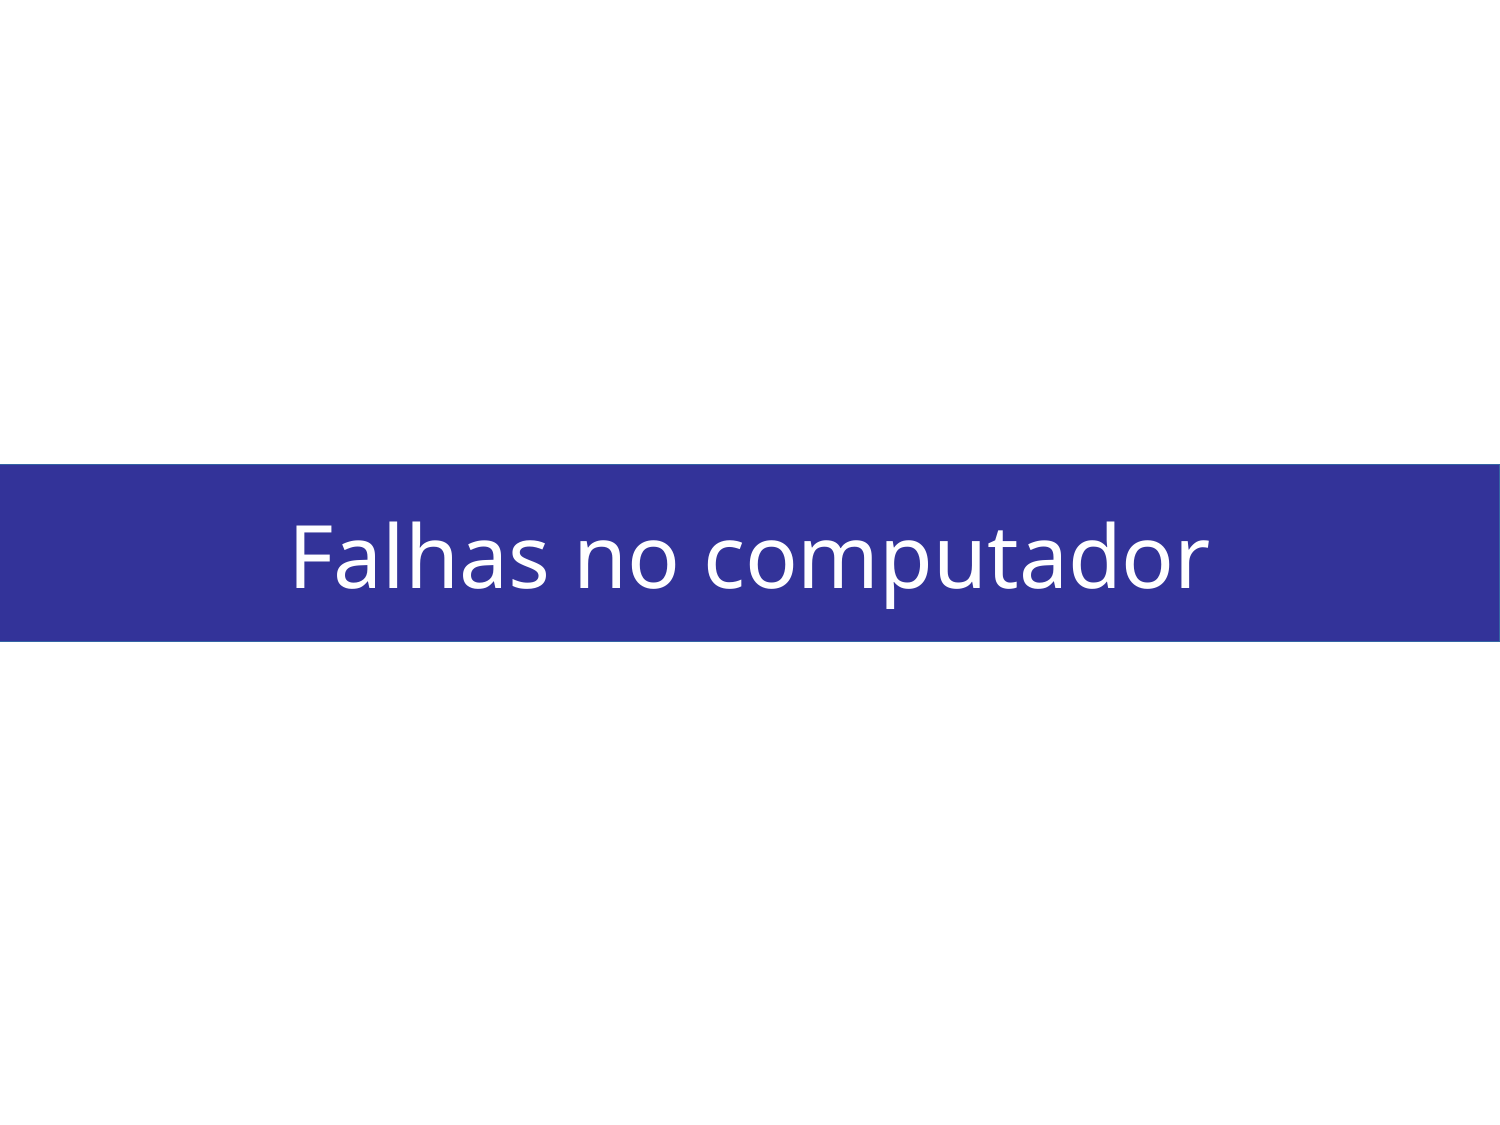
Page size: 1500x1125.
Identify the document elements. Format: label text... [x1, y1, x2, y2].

text_box Falhas no computador [0, 464, 1500, 642]
